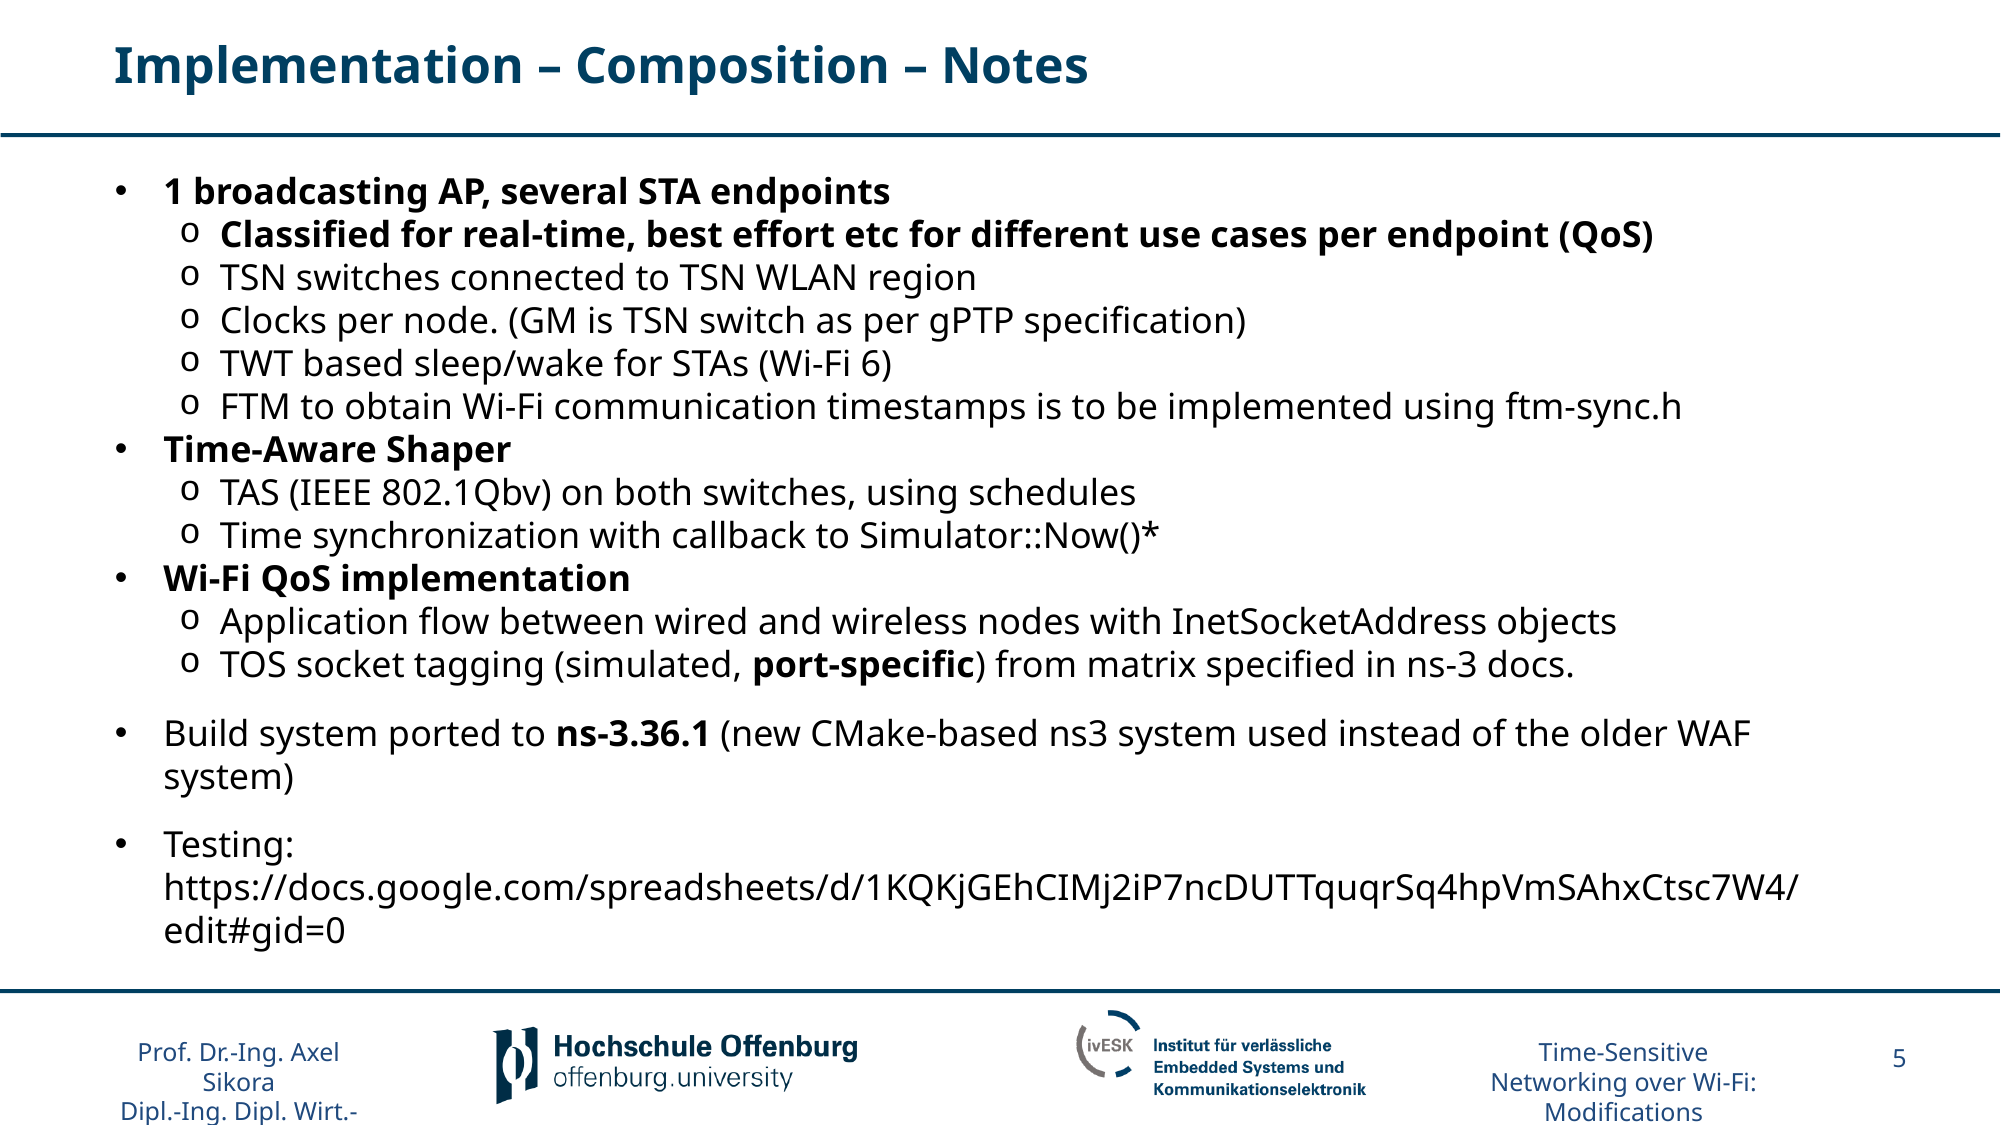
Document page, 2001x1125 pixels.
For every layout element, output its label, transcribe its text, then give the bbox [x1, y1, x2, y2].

list 1 broadcasting AP, several STA endpoints Classified for real-time, best effort etc for different use cases per endpoint (QoS) TSN switches connected to TSN WLAN region Clocks per node. (GM is TSN switch as per gPTP specification) TWT based sleep/wake for STAs (Wi-Fi 6) FTM to obtain Wi-Fi communication timestamps is to be implemented using ftm-sync.h Time-Aware Shaper TAS (IEEE 802.1Qbv) on both switches, using schedules Time synchronization with callback to Simulator::Now()* Wi-Fi QoS implementation Application flow between wired and wireless nodes with InetSocketAddress objects TOS socket tagging (simulated, port-specific) from matrix specified in ns-3 docs. Build system ported to ns-3.36.1 (new CMake-based ns3 system used instead of the older WAF system) Testing: https://docs.google.com/spreadsheets/d/1KQKjGEhCIMj2iP7ncDUTTquqrSq4hpVmSAhxCtsc7W4/edit#gid=0 [99, 160, 1900, 963]
picture [492, 1025, 858, 1105]
title Implementation – Composition – Notes [99, 20, 1900, 108]
picture [1059, 1010, 1382, 1106]
